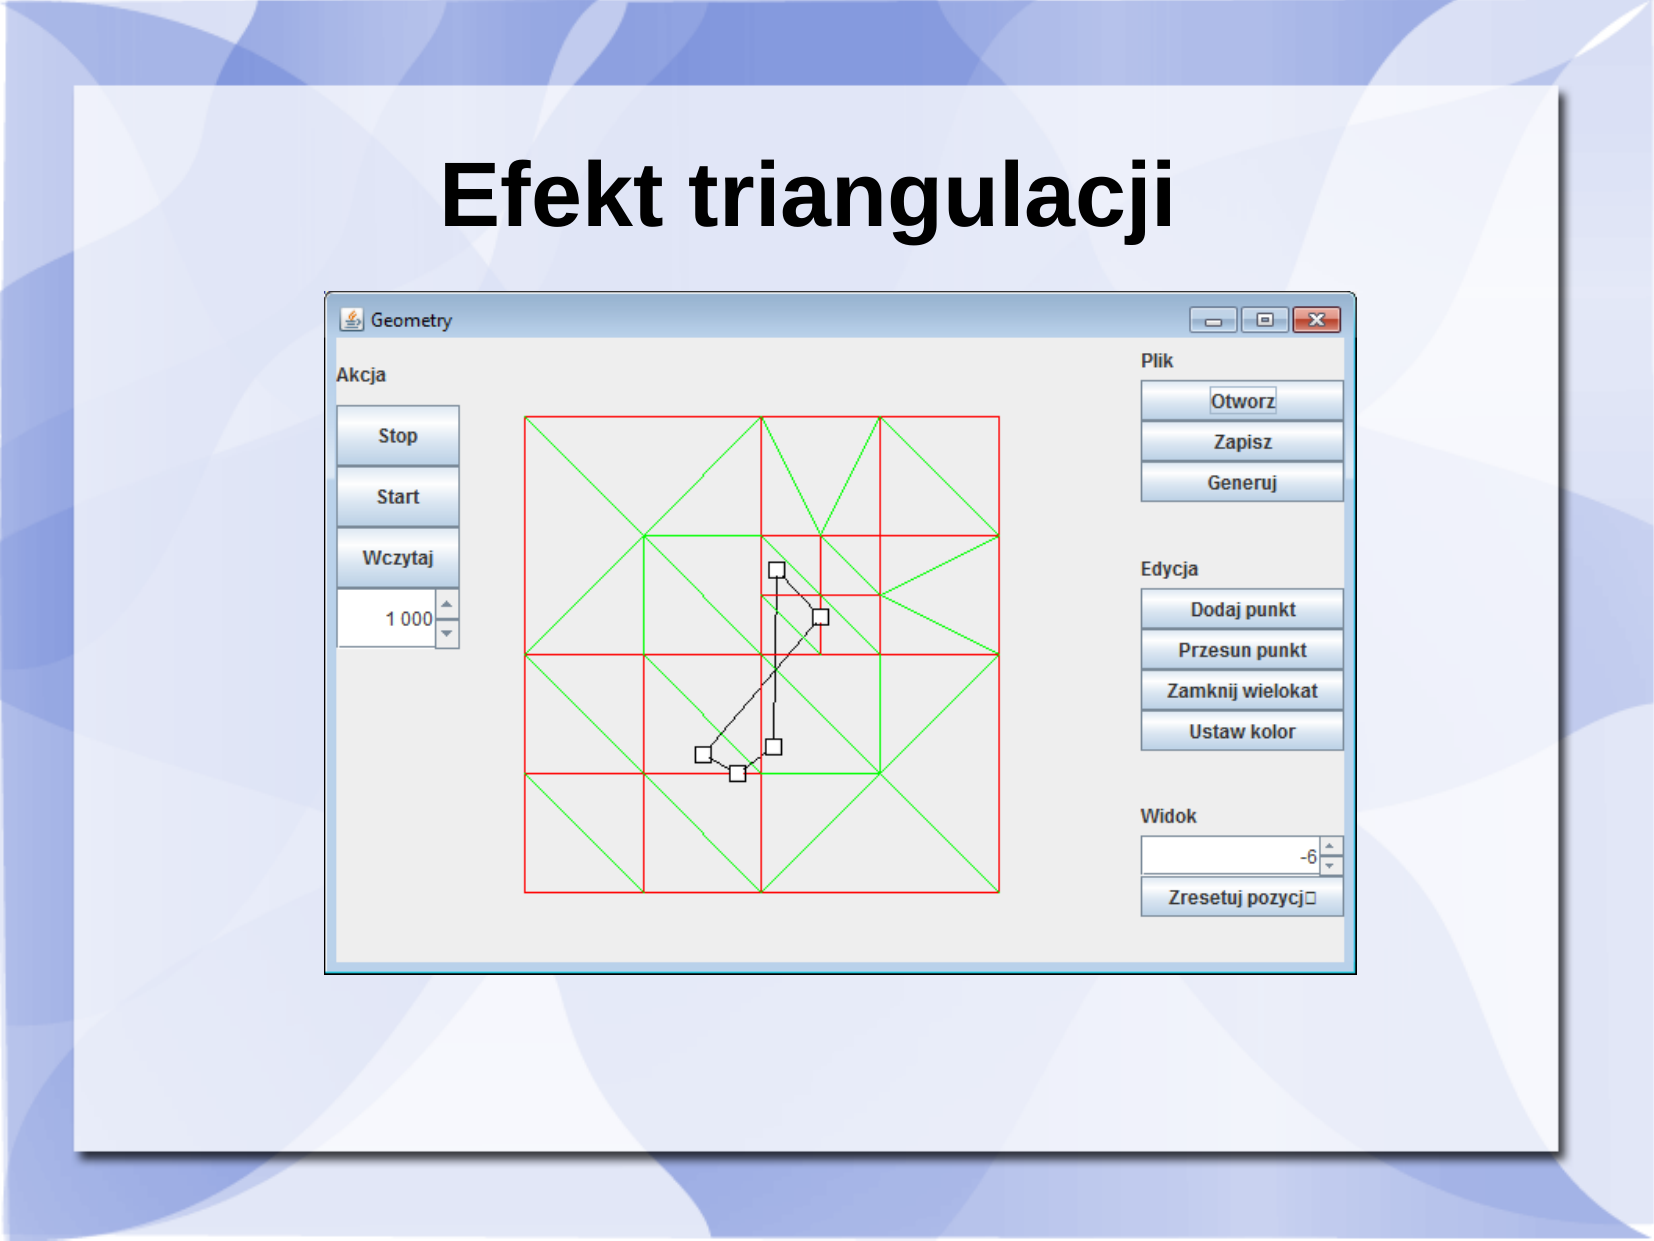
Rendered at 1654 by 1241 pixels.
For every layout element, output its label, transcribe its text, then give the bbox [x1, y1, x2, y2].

picture [0, 0, 1654, 1241]
title Efekt triangulacji [82, 90, 1536, 298]
